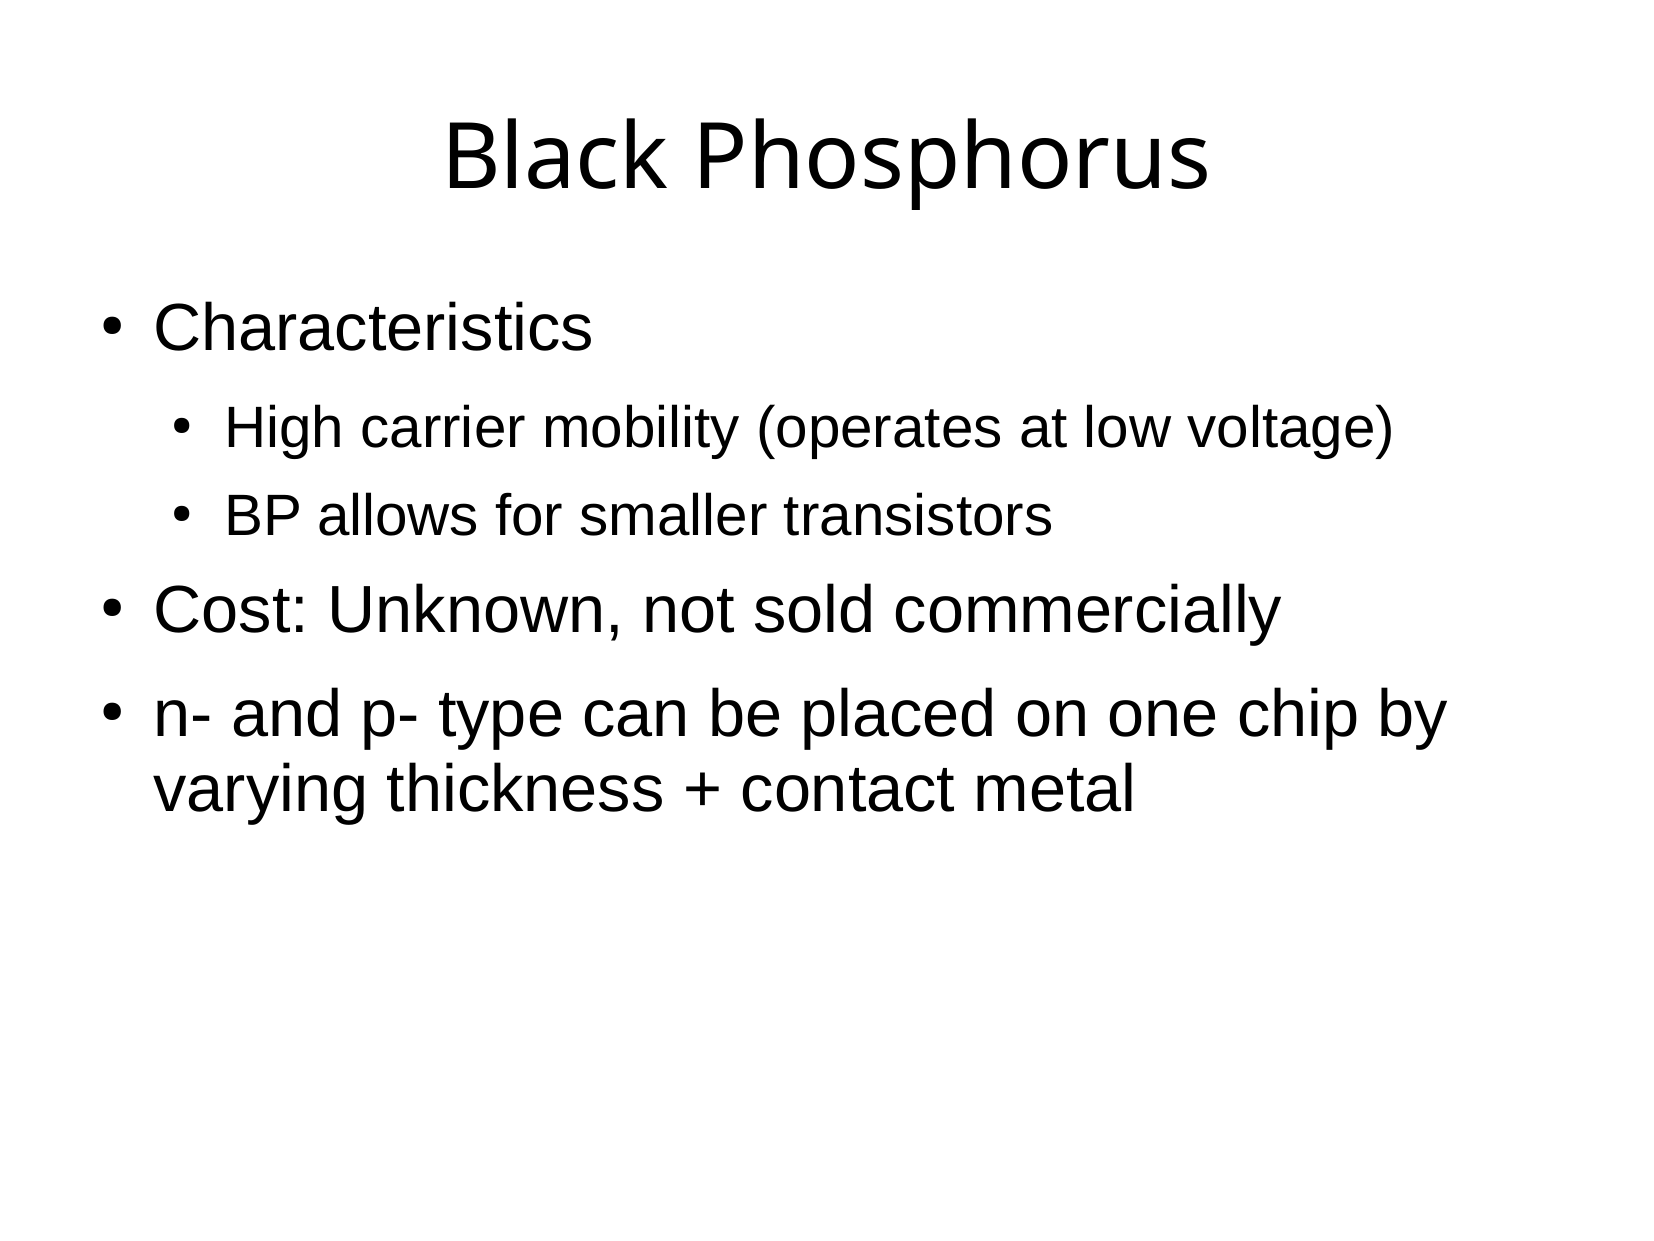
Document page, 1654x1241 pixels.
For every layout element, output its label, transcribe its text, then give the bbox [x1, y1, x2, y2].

list Characteristics High carrier mobility (operates at low voltage) BP allows for smaller transistors Cost: Unknown, not sold commercially n- and p- type can be placed on one chip by varying thickness + contact metal [82, 290, 1571, 1010]
title Black Phosphorus [82, 49, 1571, 257]
